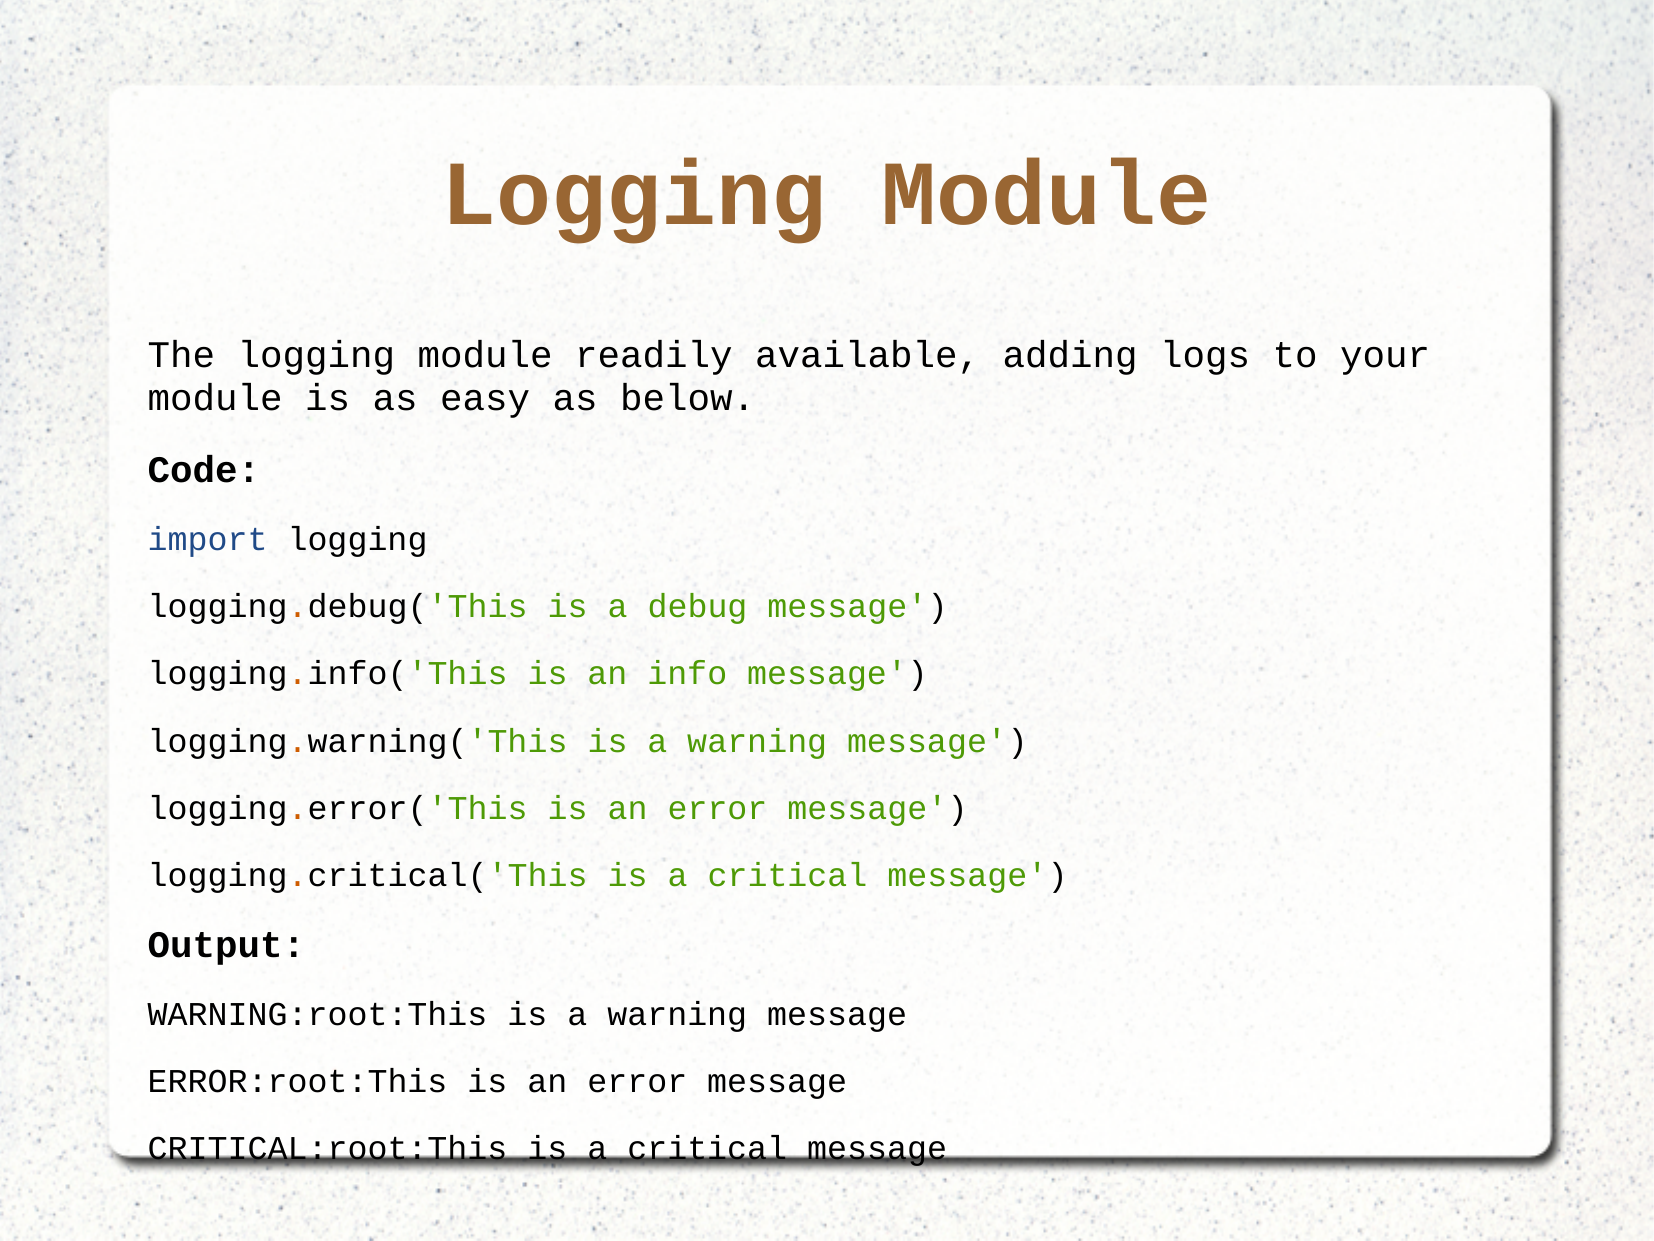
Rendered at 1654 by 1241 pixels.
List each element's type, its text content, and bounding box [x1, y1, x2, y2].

title Logging Module [118, 96, 1536, 304]
list The logging module readily available, adding logs to your module is as easy as below. Code: import logging logging.debug('This is a debug message') logging.info('This is an info message') logging.warning('This is a warning message') logging.error('This is an error message') logging.critical('This is a critical message') Output: WARNING:root:This is a warning message ERROR:root:This is an error message CRITICAL:root:This is a critical message [147, 336, 1506, 1110]
picture [0, 0, 1654, 1241]
